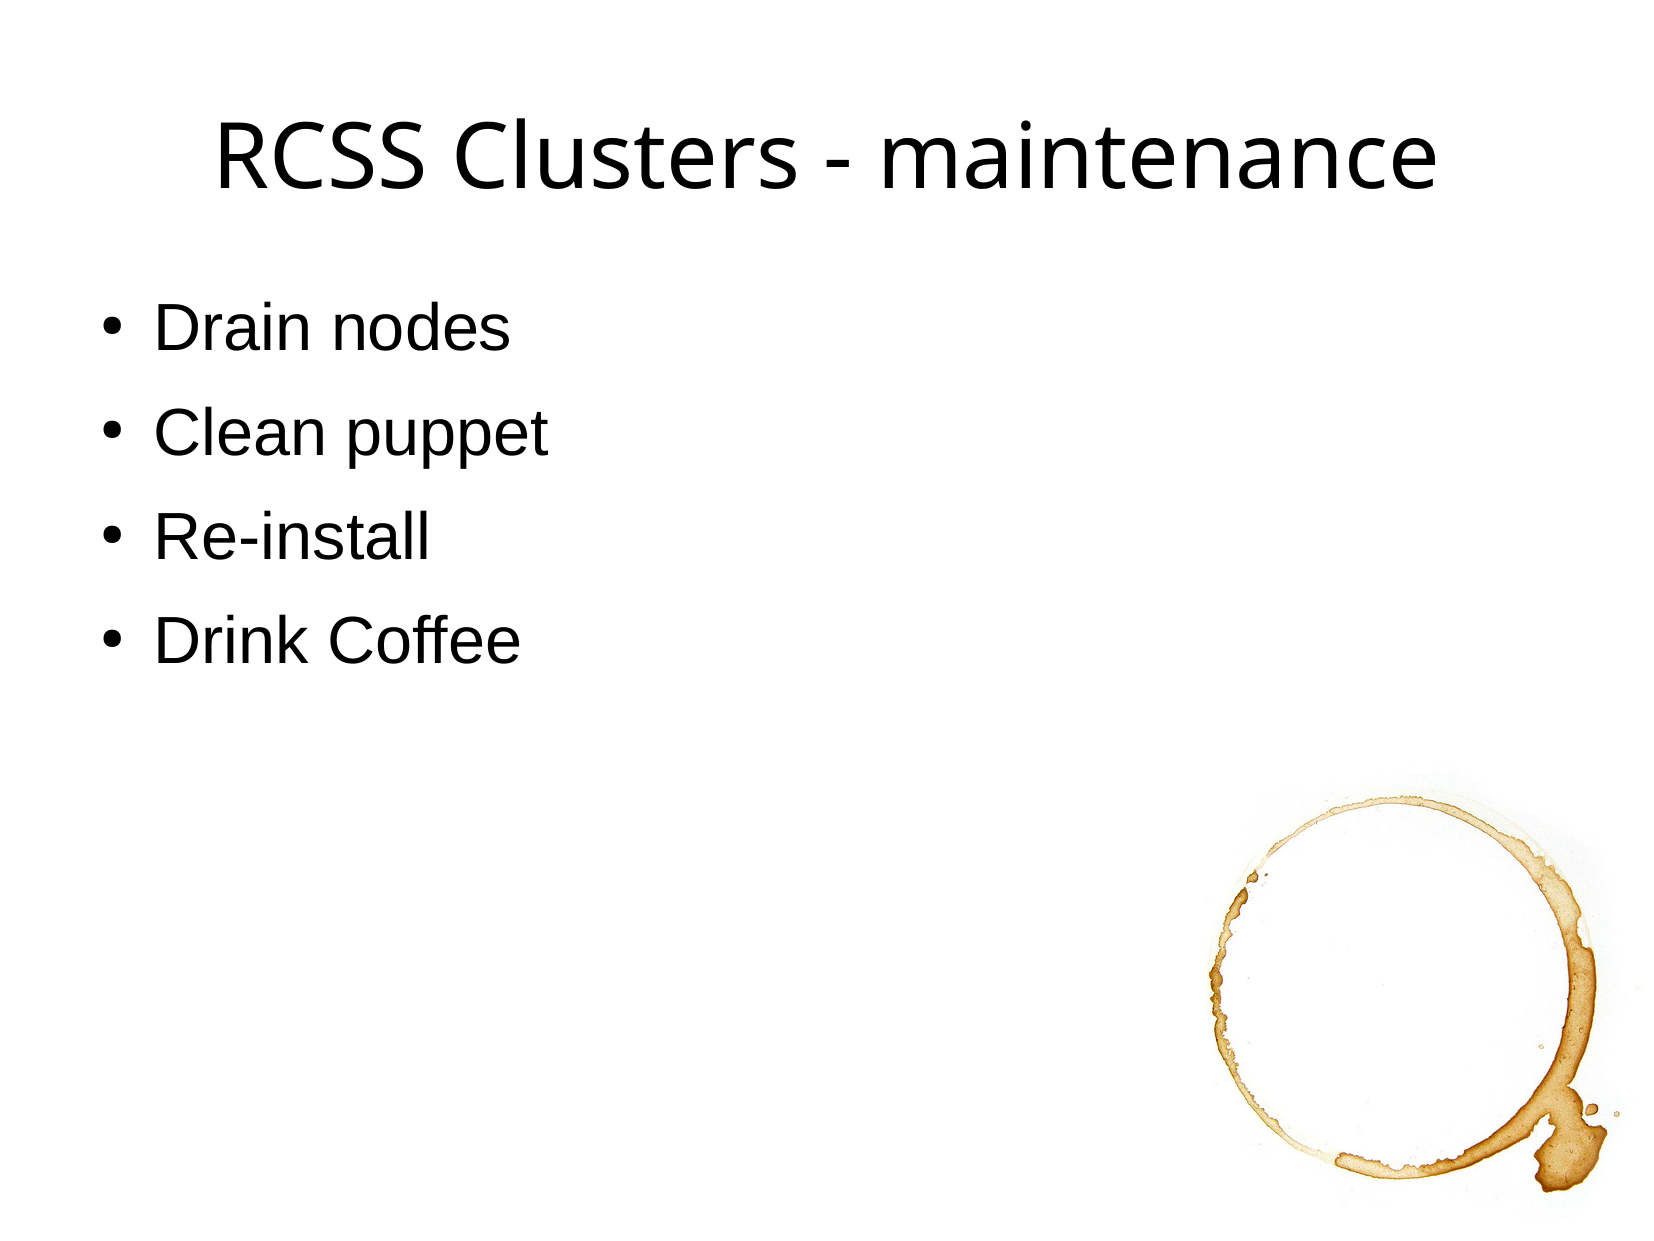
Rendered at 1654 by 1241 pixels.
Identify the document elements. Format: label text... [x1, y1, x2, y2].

title RCSS Clusters - maintenance [82, 49, 1571, 257]
list Drain nodes Clean puppet Re-install Drink Coffee [82, 290, 1571, 1010]
picture [1166, 749, 1654, 1238]
